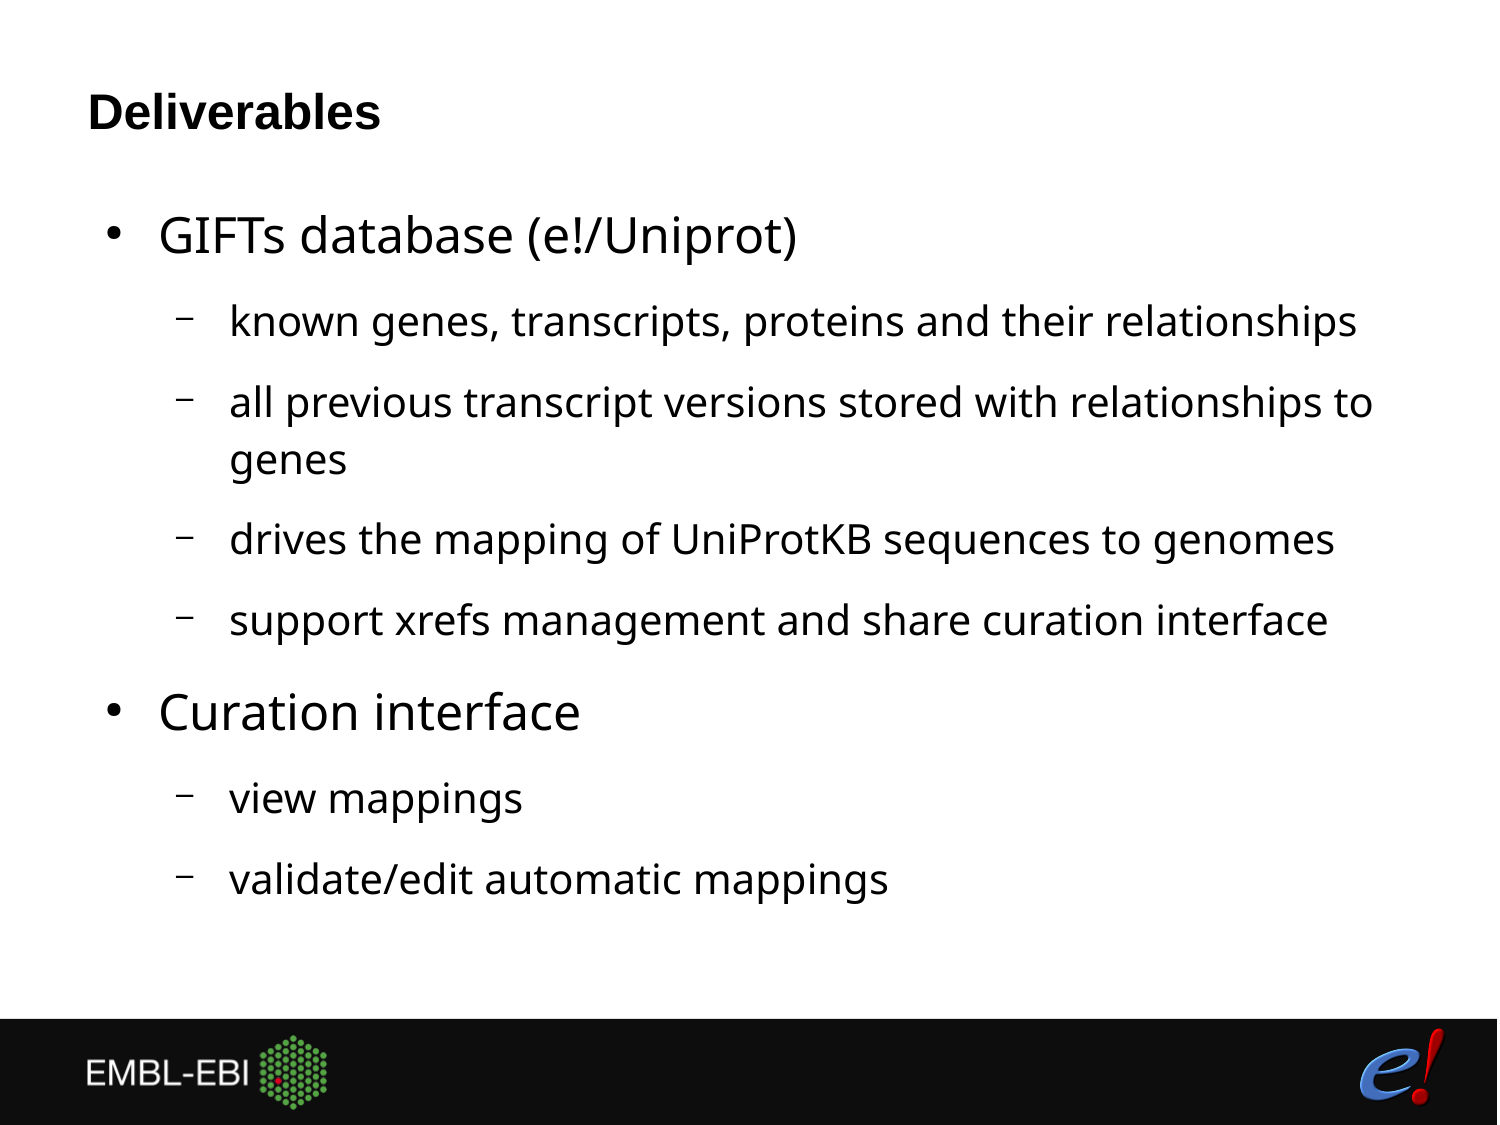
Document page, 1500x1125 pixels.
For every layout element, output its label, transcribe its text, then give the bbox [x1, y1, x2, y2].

title Deliverables [87, 50, 1425, 175]
list GIFTs database (e!/Uniprot) known genes, transcripts, proteins and their relationships all previous transcript versions stored with relationships to genes drives the mapping of UniProtKB sequences to genomes support xrefs management and share curation interface Curation interface view mappings validate/edit automatic mappings [87, 200, 1425, 914]
picture [87, 1035, 327, 1110]
picture [1357, 1026, 1448, 1112]
